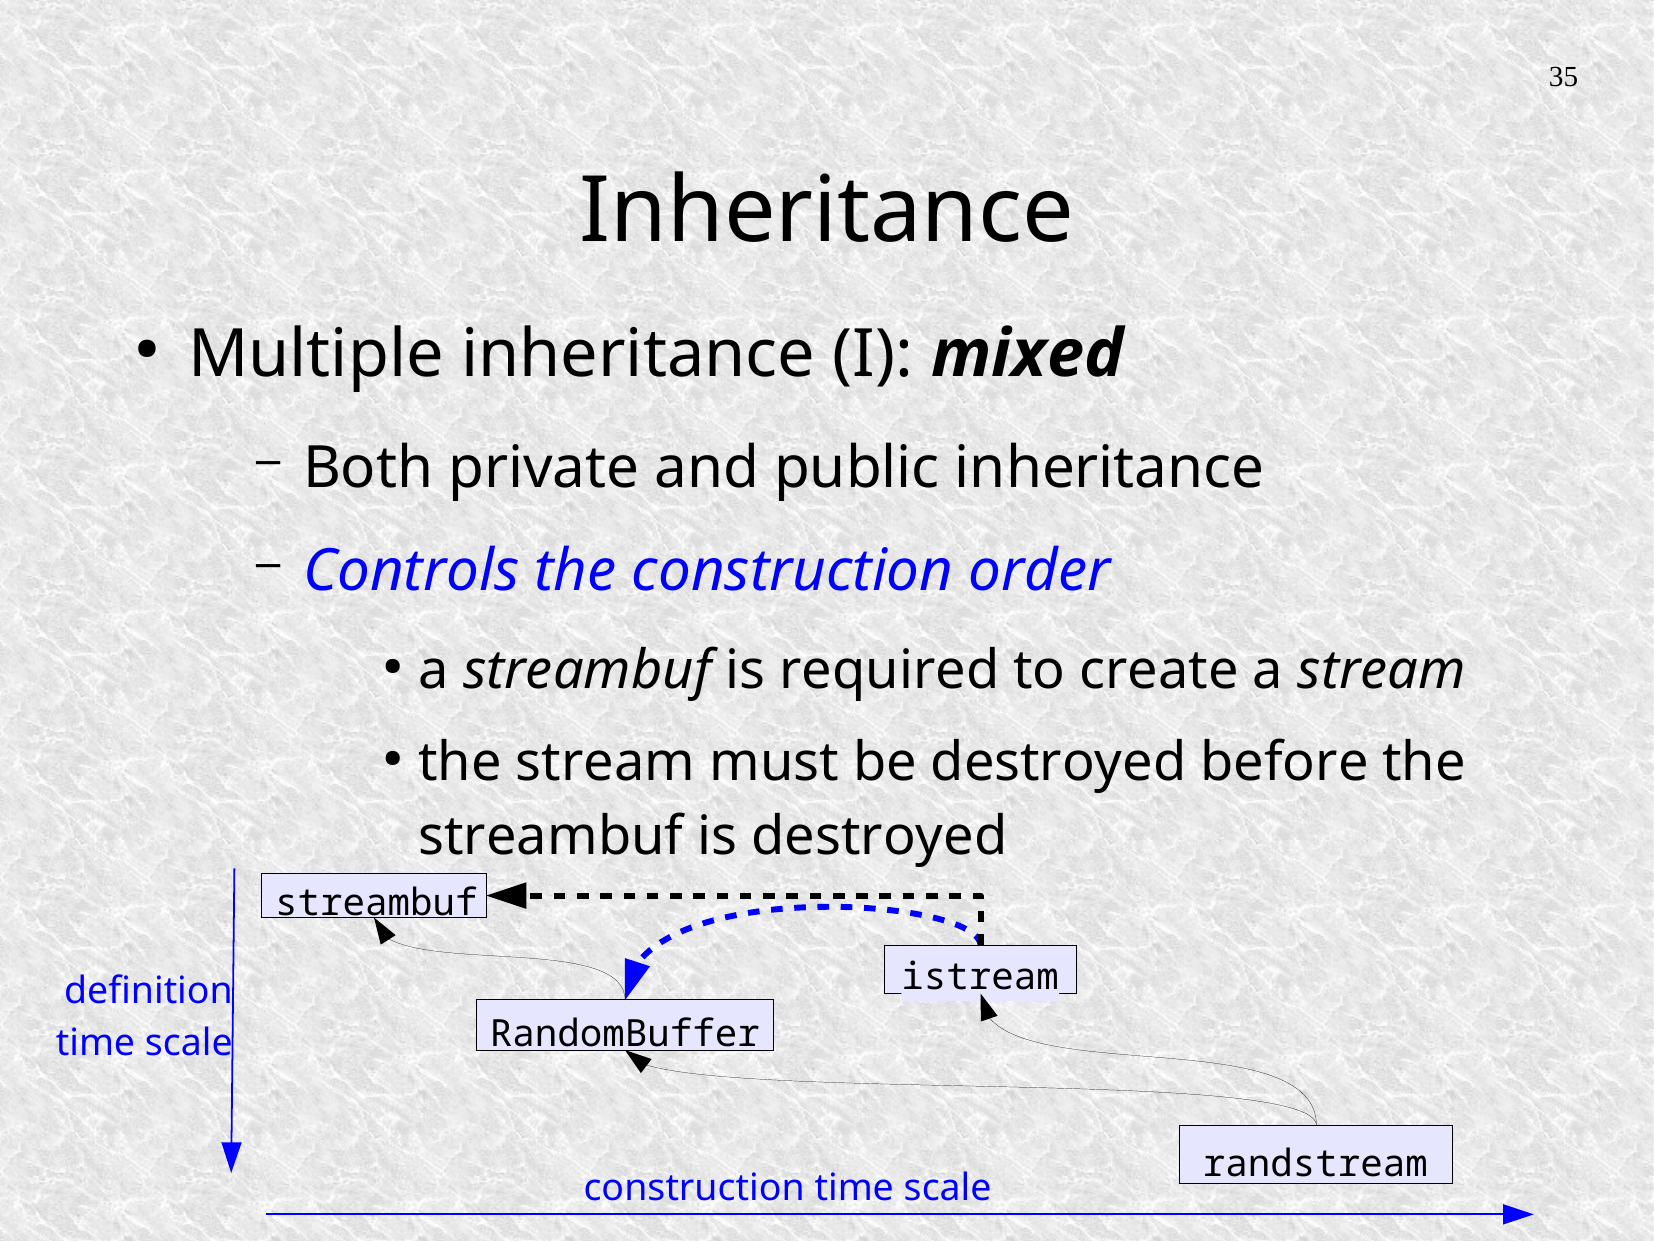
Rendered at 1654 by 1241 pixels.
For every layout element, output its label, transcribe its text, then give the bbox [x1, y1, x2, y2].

text_box definition time scale [55, 964, 250, 1055]
text_box RandomBuffer [489, 1006, 761, 1050]
text_box [1179, 1125, 1453, 1184]
title Inheritance [121, 102, 1534, 311]
list Multiple inheritance (I): mixed Both private and public inheritance Controls the construction order a streambuf is required to create a stream the stream must be destroyed before the streambuf is destroyed [117, 304, 1530, 1086]
text_box streambuf [275, 875, 478, 920]
text_box randstream [1202, 1135, 1435, 1180]
picture [0, 0, 1654, 1241]
text_box construction time scale [583, 1160, 1023, 1206]
text_box [476, 999, 774, 1051]
